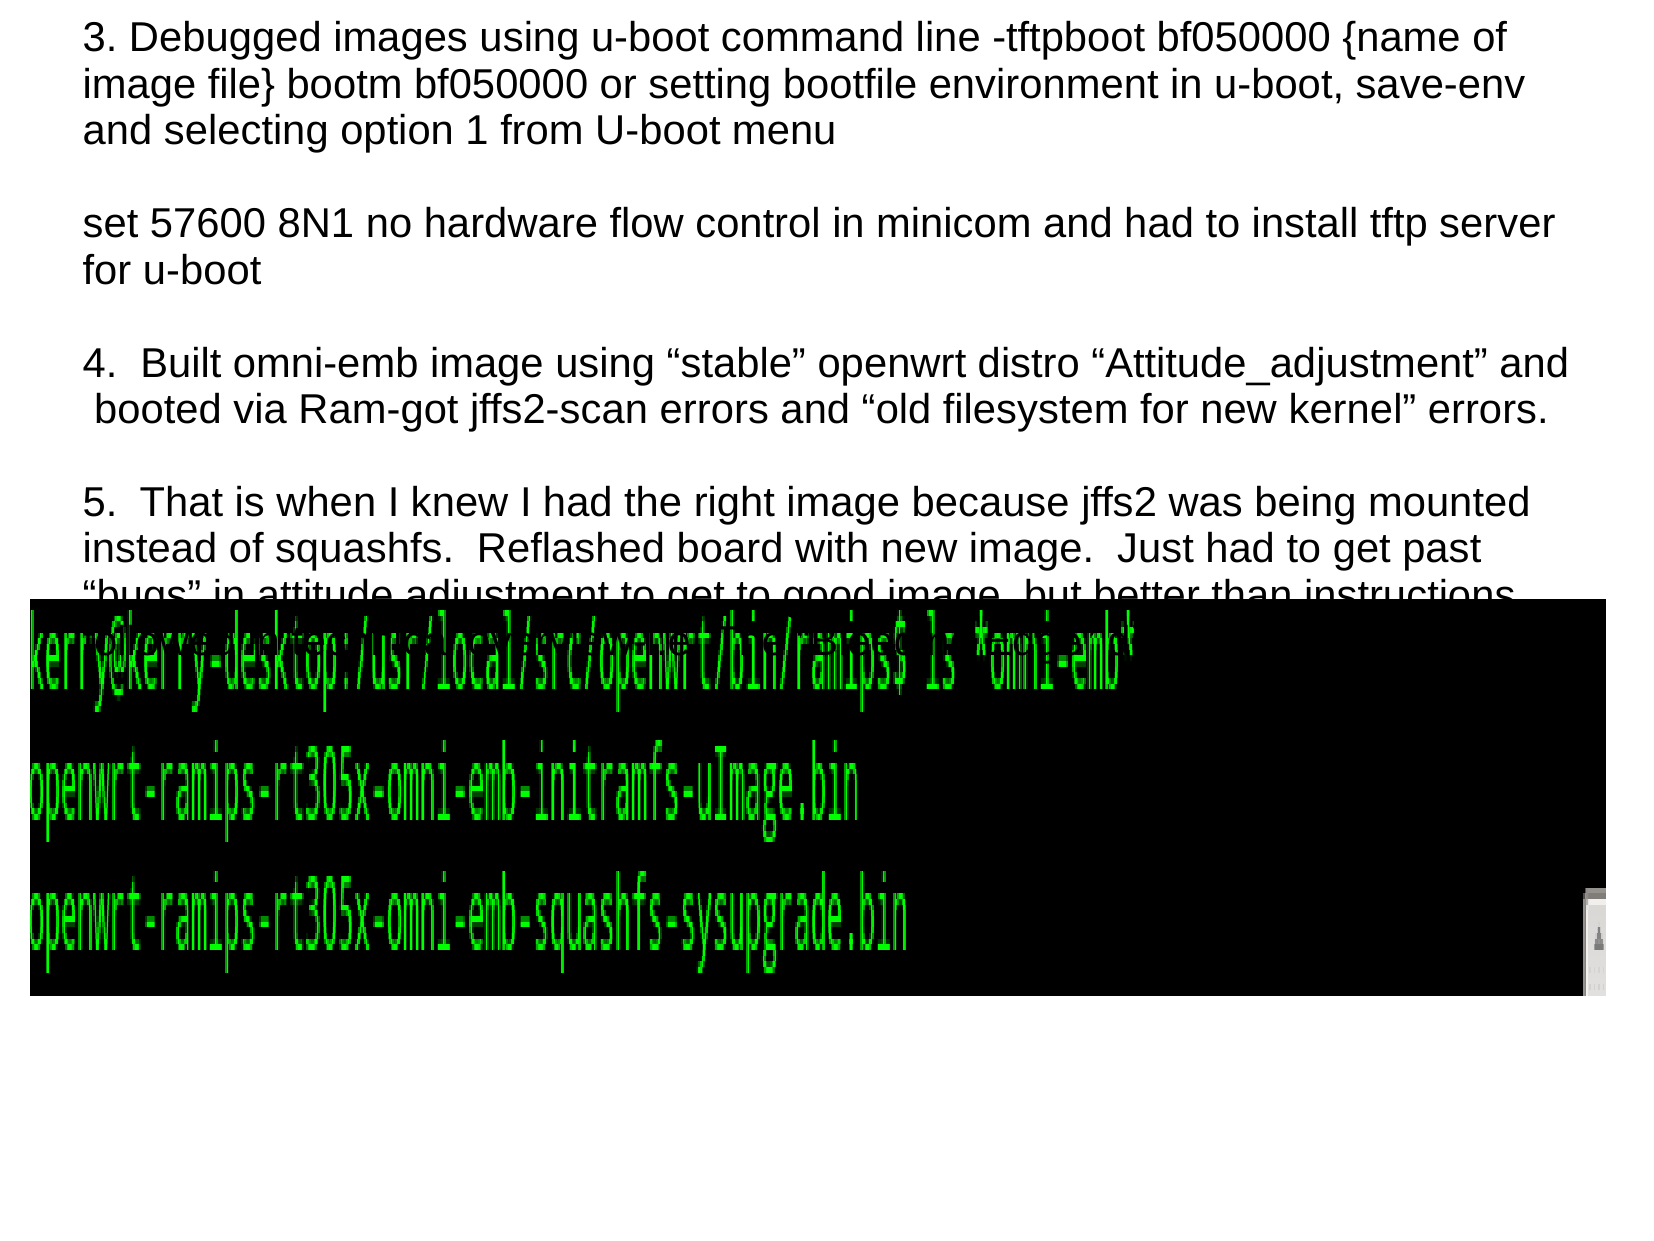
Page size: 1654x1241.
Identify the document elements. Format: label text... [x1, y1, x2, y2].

picture [30, 599, 1606, 996]
title 1. Compile/install c and c++ compilers option solved sh(1) no: command not found error and probably would not have relinked /lib/cpp 2. images -gt than sizes being processed complaining that image does not exist in bin/ramips, fixed by cp files from /usr/loca/src/openwrt to /usr/local/src/attitude_adjustment and commented out one line in Makefile 3. Debugged images using u-boot command line -tftpboot bf050000 {name of image file} bootm bf050000 or setting bootfile environment in u-boot, save-env and selecting option 1 from U-boot menu set 57600 8N1 no hardware flow control in minicom and had to install tftp server for u-boot 4. Built omni-emb image using “stable” openwrt distro “Attitude_adjustment” and booted via Ram-got jffs2-scan errors and “old filesystem for new kernel” errors. 5. That is when I knew I had the right image because jffs2 was being mounted instead of squashfs. Reflashed board with new image. Just had to get past “bugs” in attitude adjustment to get to good image, but better than instructions followed in technical overview-i.e. The “Bleeding Edge” distribution [82, 0, 1571, 665]
